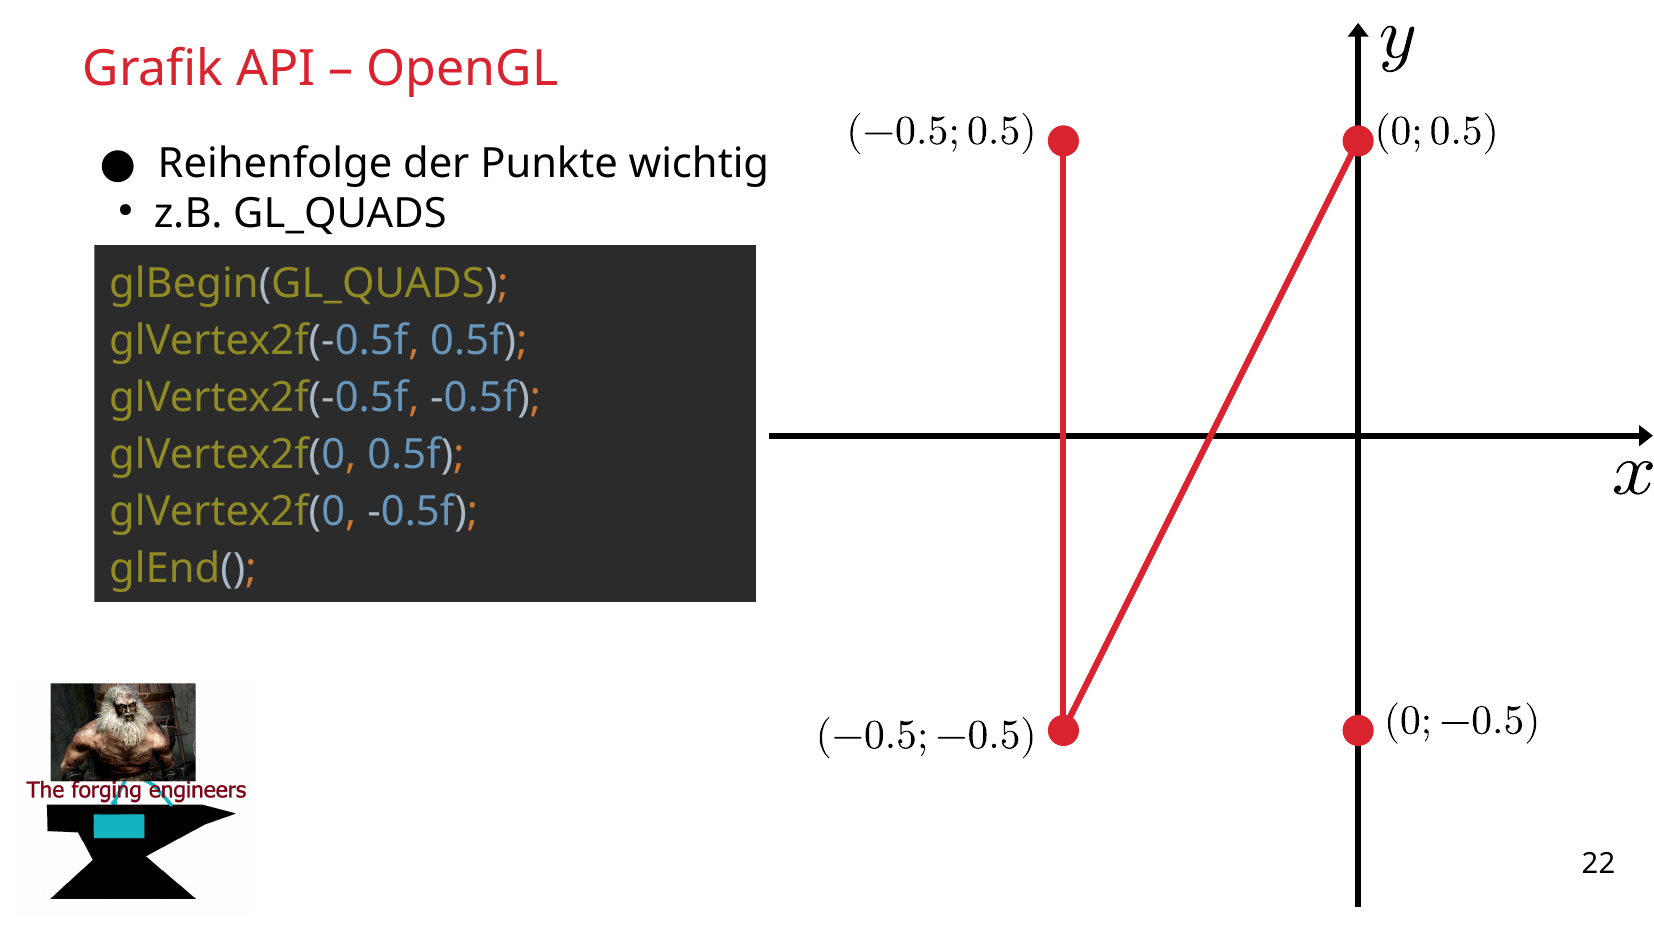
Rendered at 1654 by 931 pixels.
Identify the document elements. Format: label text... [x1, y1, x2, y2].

title Grafik API – OpenGL [82, 37, 767, 95]
picture [17, 679, 254, 916]
picture [767, 22, 1654, 909]
text_box Reihenfolge der Punkte wichtig z.B. GL_QUADS [82, 135, 767, 284]
text_box glBegin(GL_QUADS); glVertex2f(-0.5f, 0.5f); glVertex2f(-0.5f, -0.5f); glVertex2f(0, 0.5f); glVertex2f(0, -0.5f); glEnd(); [94, 245, 756, 544]
